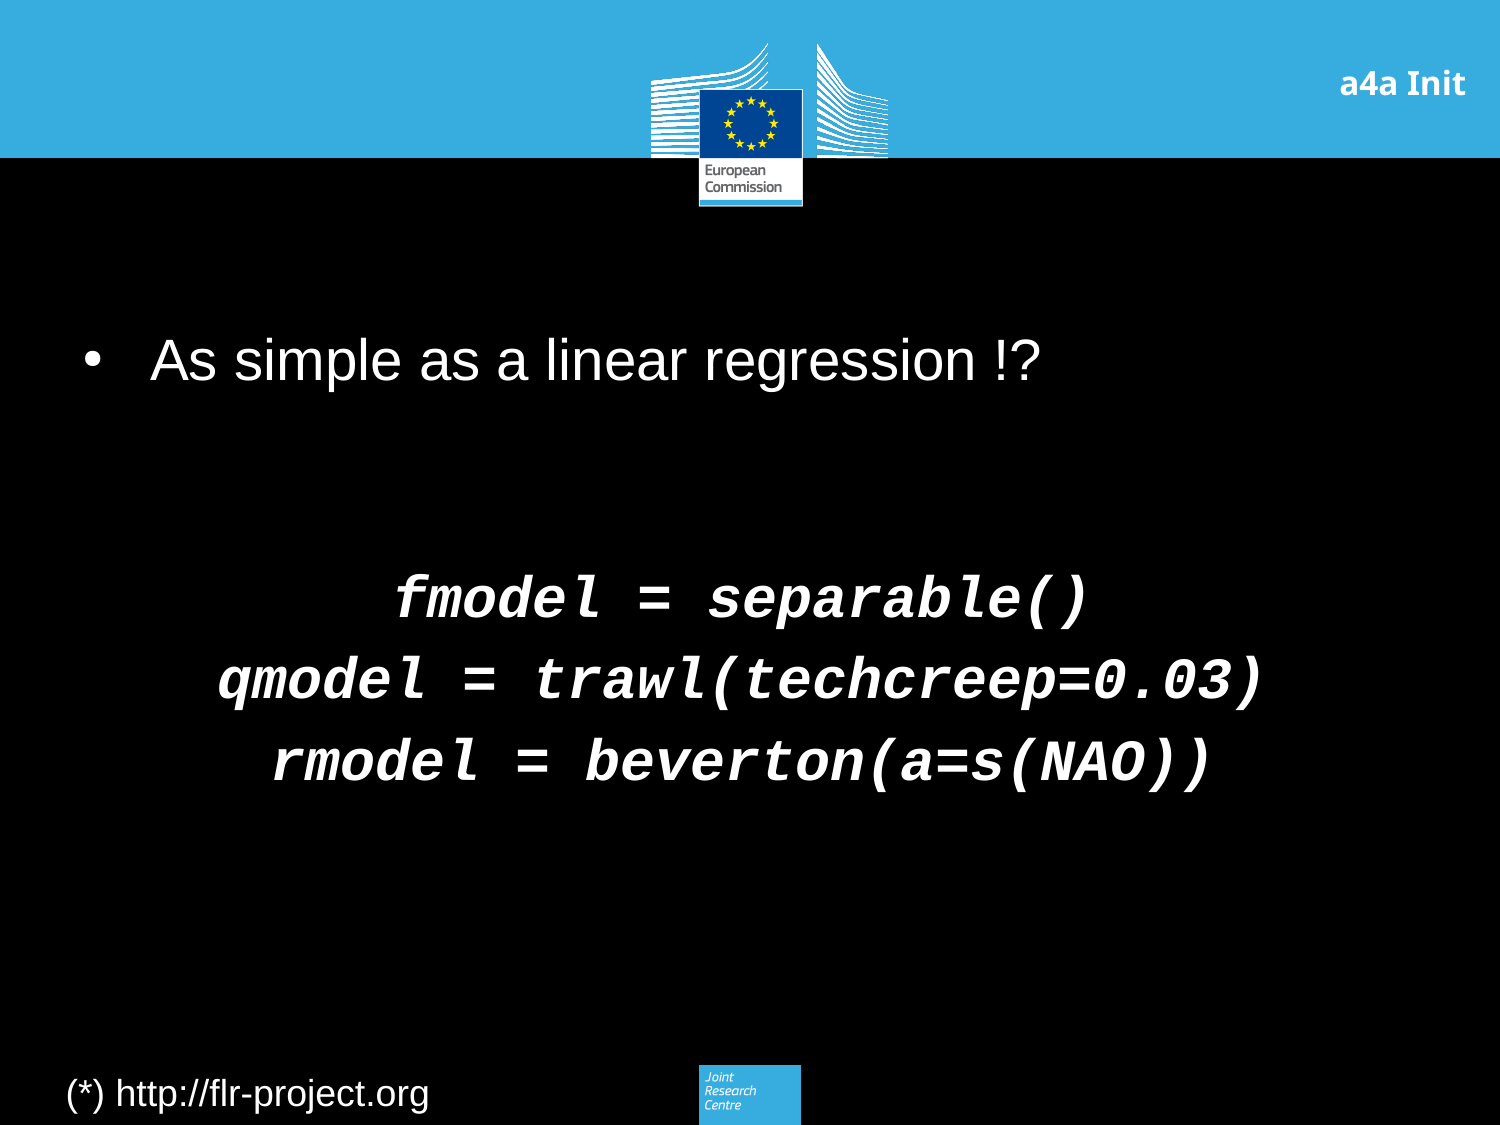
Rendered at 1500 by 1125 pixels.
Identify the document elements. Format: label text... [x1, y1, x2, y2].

picture [699, 1065, 801, 1125]
text_box As simple as a linear regression !? fmodel = separable() qmodel = trawl(techcreep=0.03) rmodel = beverton(a=s(NAO)) [30, 239, 1418, 1036]
text_box (*) http://flr-project.org [50, 1065, 606, 1122]
picture [651, 42, 888, 207]
title a4a Init [1091, 29, 1482, 136]
